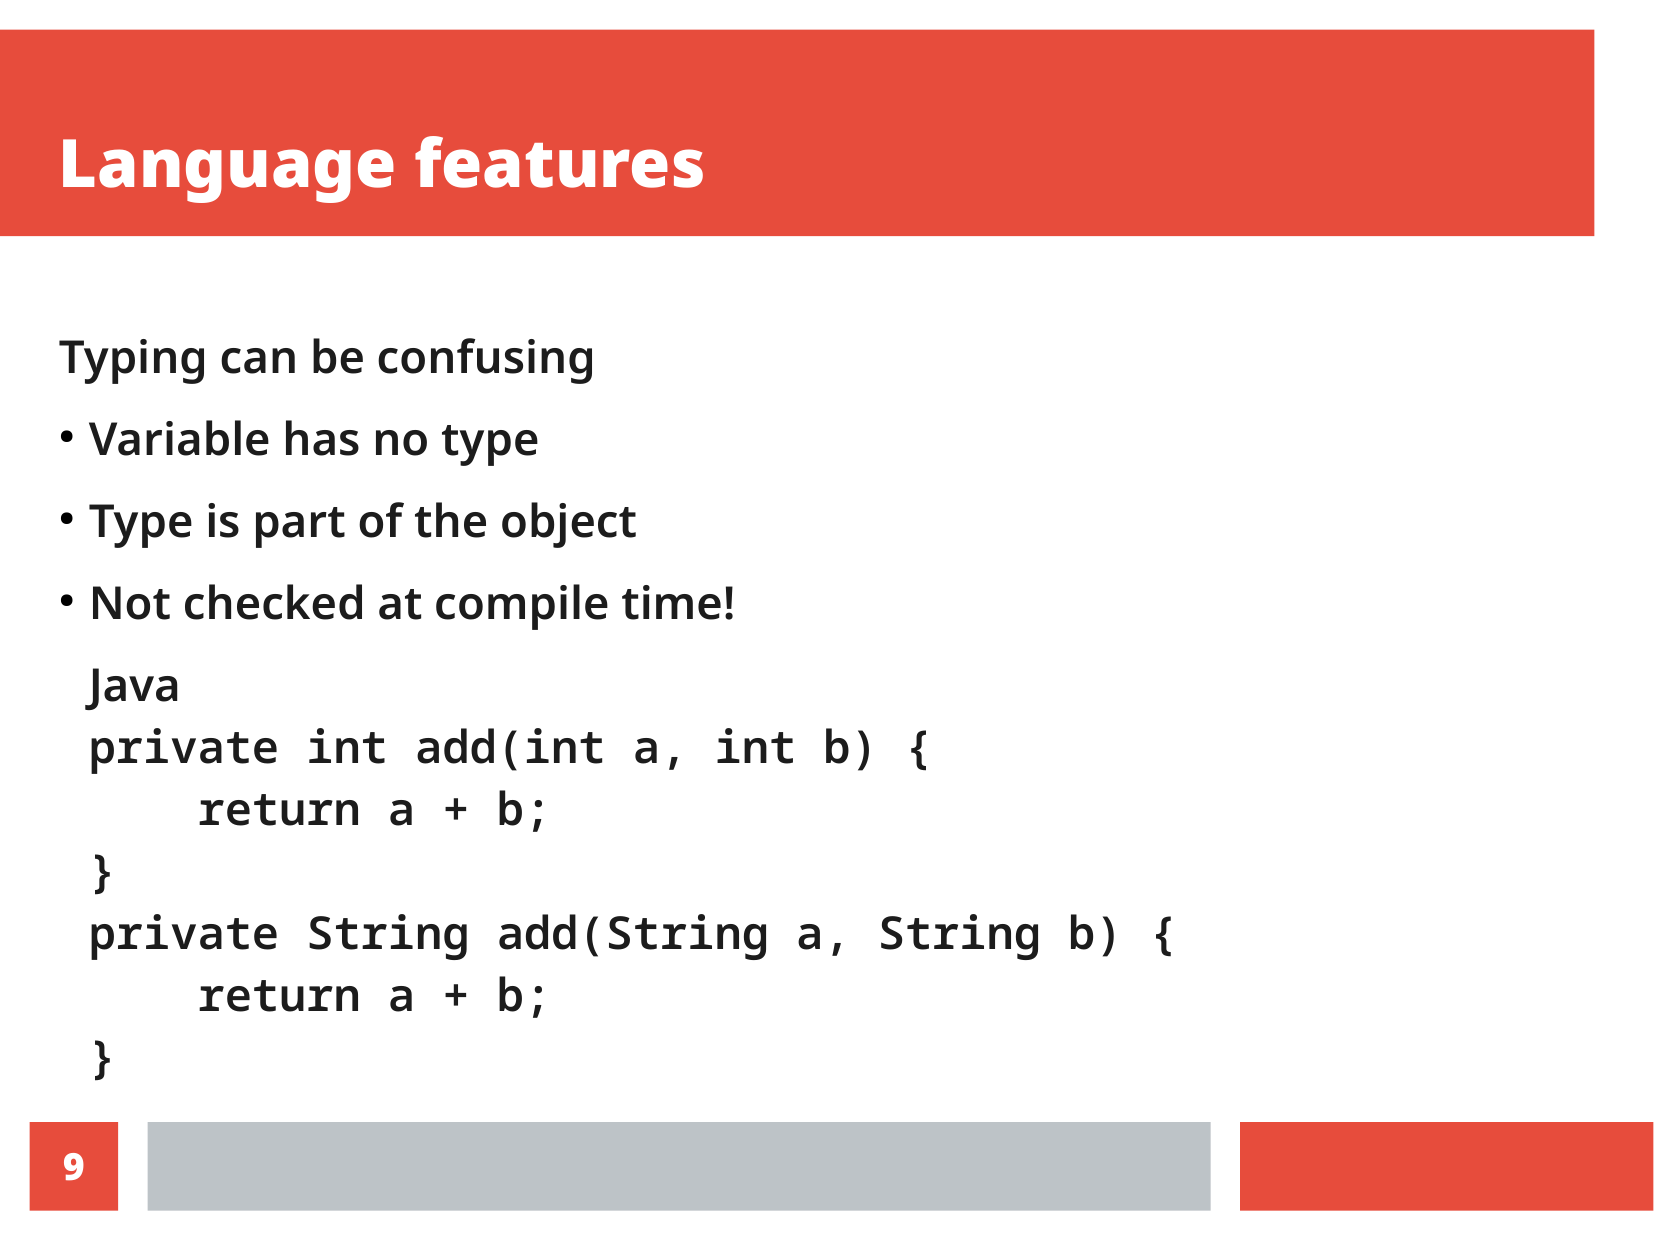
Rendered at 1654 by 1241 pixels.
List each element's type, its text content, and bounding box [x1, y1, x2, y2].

list Typing can be confusing Variable has no type Type is part of the object Not checked at compile time! Java private int add(int a, int b) { return a + b; } private String add(String a, String b) { return a + b; } [59, 324, 1565, 1093]
title Language features [59, 59, 1595, 207]
